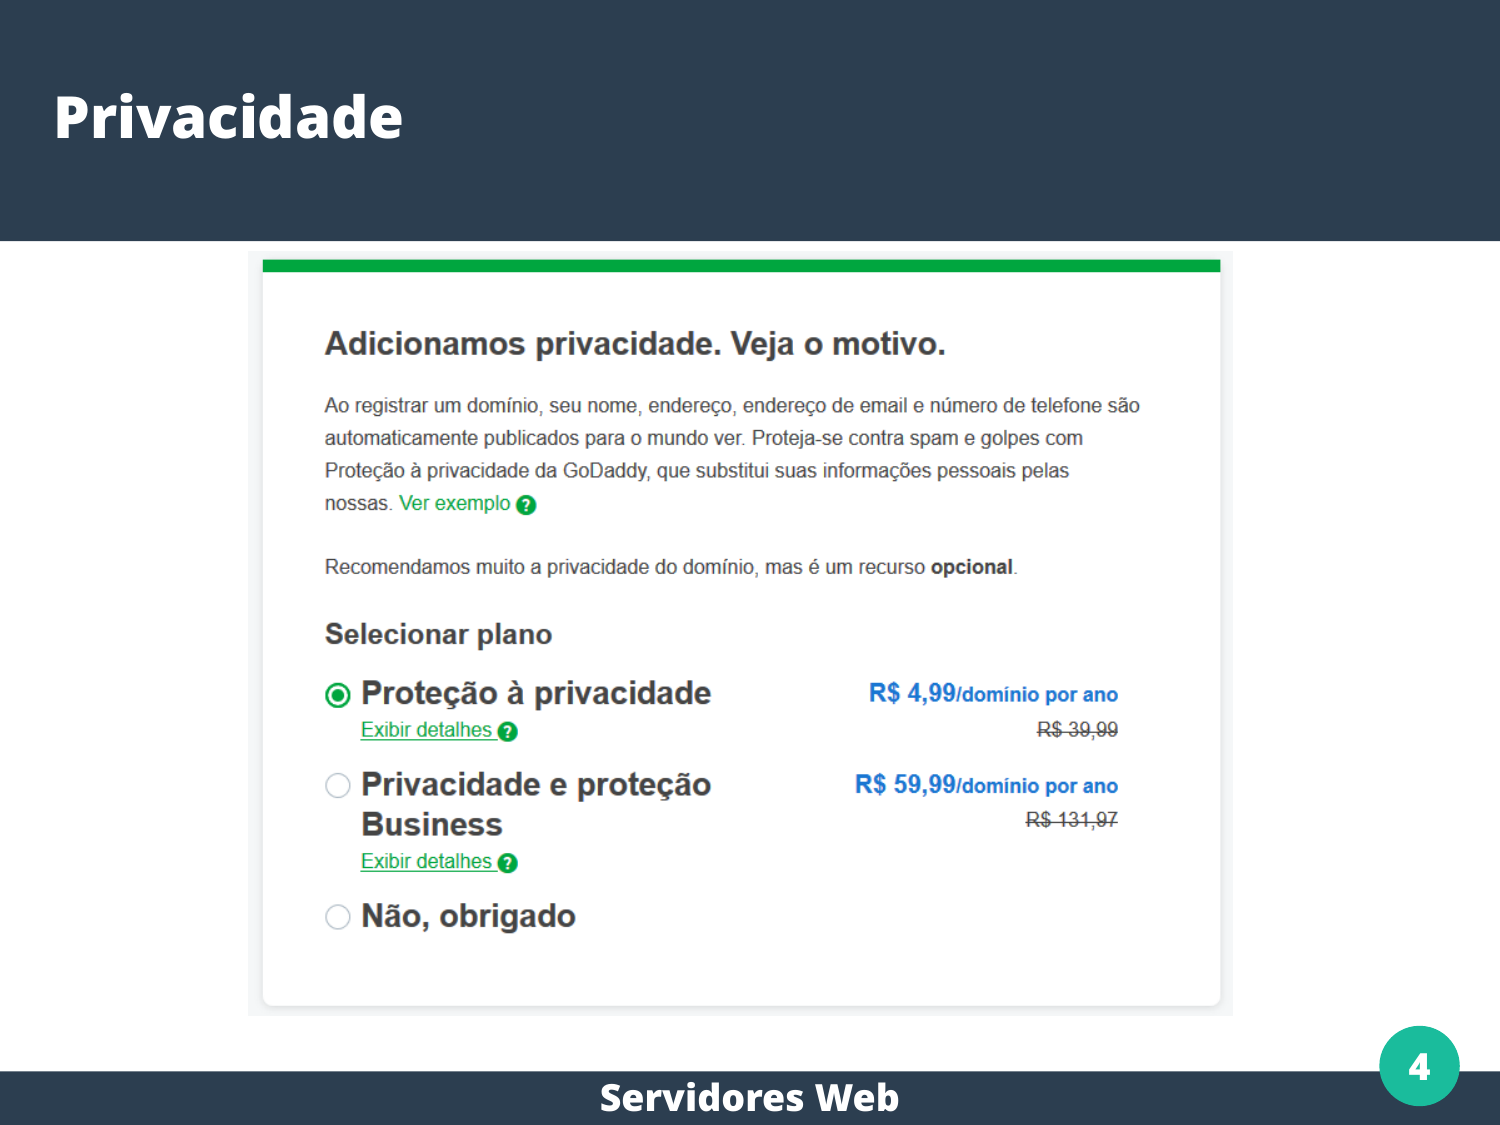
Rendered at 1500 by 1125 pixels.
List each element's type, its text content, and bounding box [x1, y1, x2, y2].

title Privacidade [53, 44, 1447, 188]
picture [248, 251, 1233, 1016]
